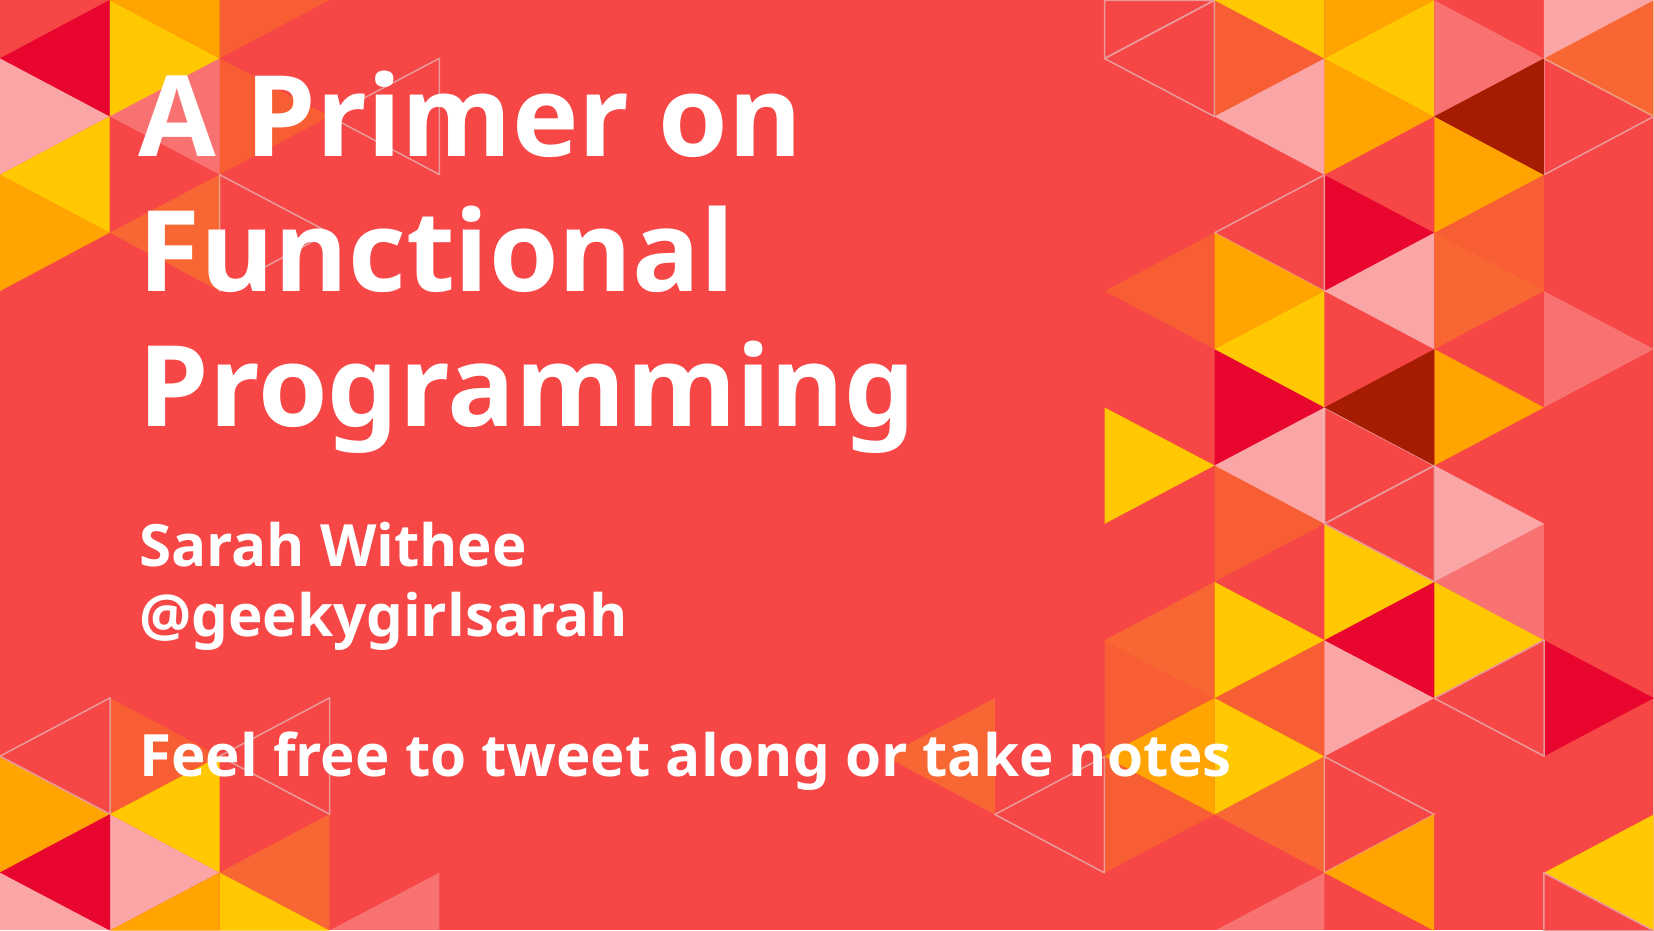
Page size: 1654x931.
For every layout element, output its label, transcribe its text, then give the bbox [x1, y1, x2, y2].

title Sarah Withee @geekygirlsarah Feel free to tweet along or take notes [124, 543, 1321, 754]
title A Primer on Functional Programming [124, 141, 1216, 352]
